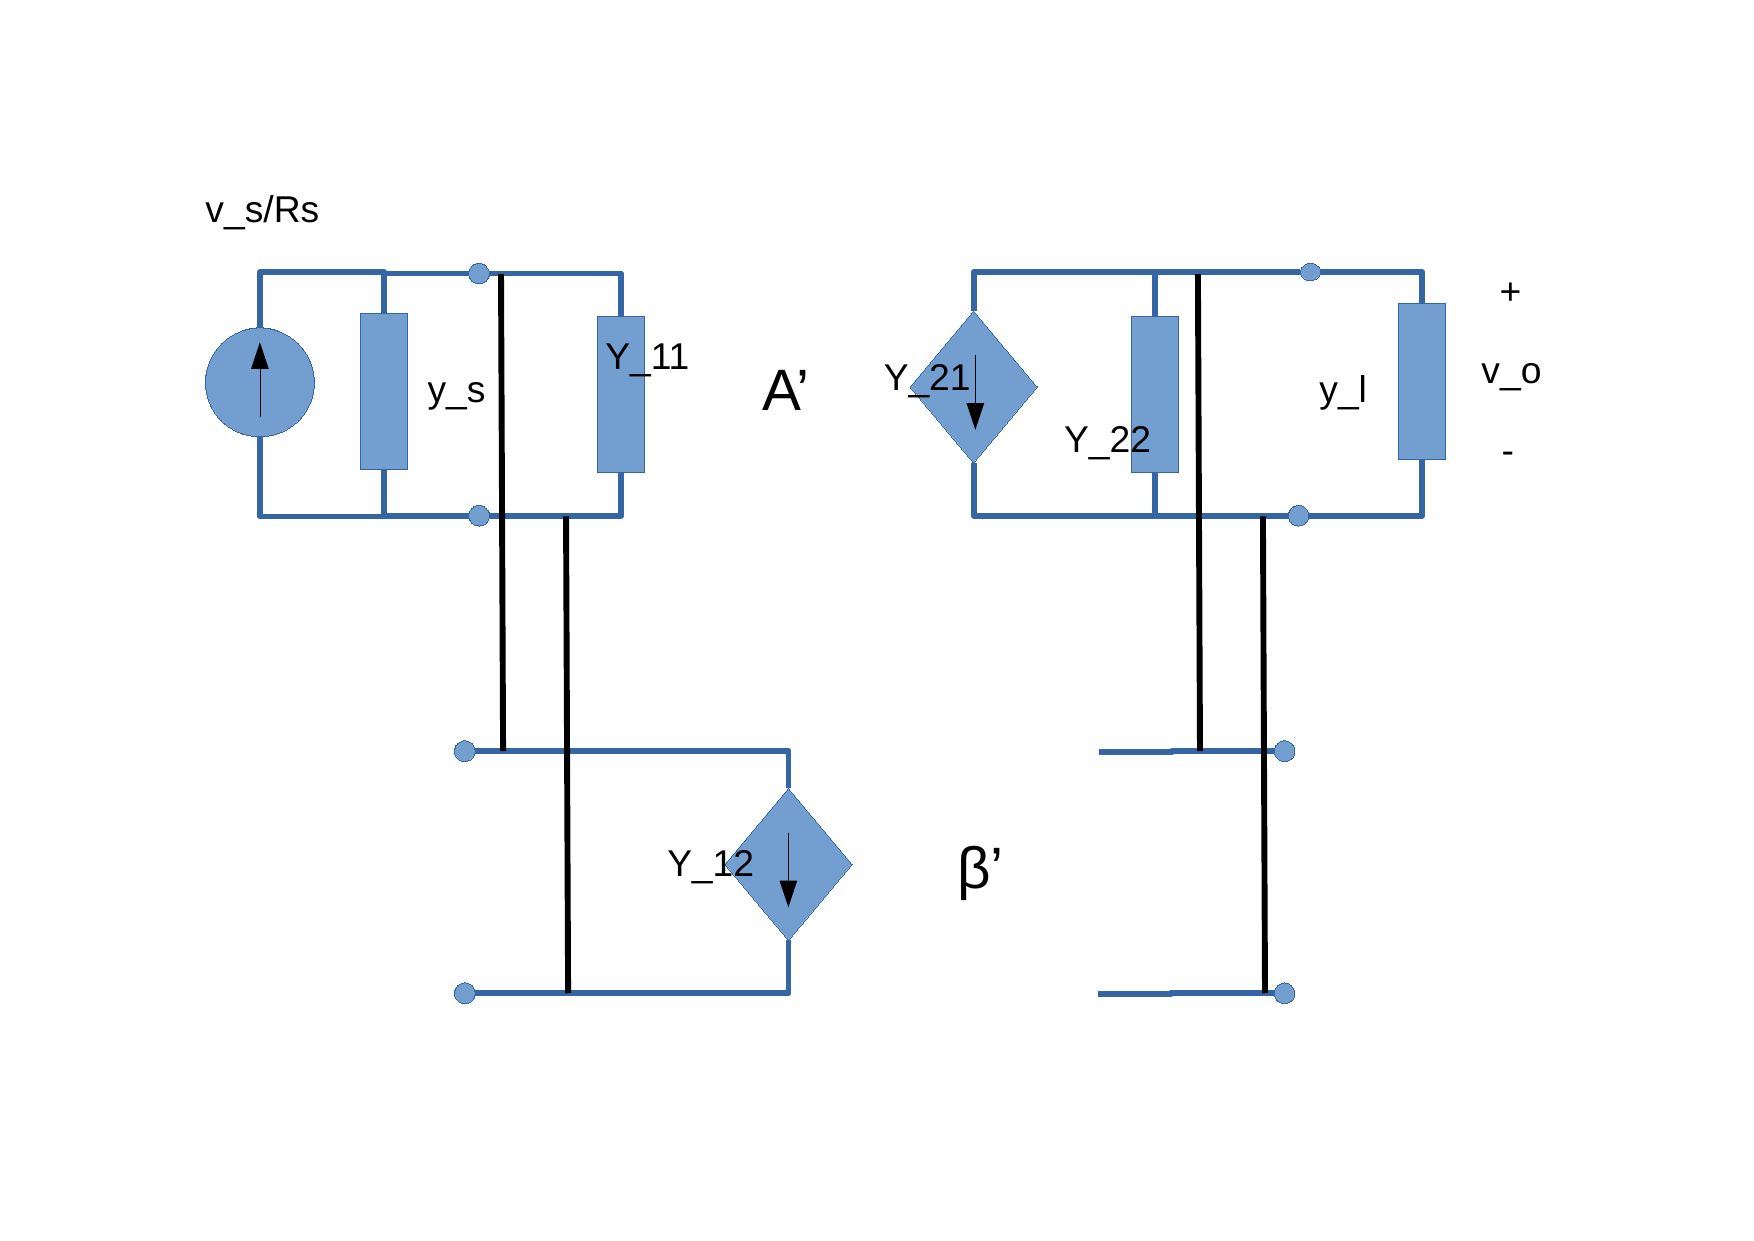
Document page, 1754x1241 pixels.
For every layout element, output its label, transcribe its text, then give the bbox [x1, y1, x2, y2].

text_box [1398, 303, 1446, 460]
text_box [961, 448, 987, 463]
text_box [454, 740, 475, 762]
text_box [1288, 505, 1309, 527]
text_box Y_22 [1049, 411, 1194, 511]
text_box [469, 505, 490, 527]
text_box v_o [1466, 342, 1557, 436]
text_box + [1484, 263, 1537, 320]
text_box Y_11 [590, 328, 756, 427]
text_box [1274, 740, 1295, 762]
text_box [1300, 263, 1321, 281]
text_box [941, 311, 1006, 349]
text_box y_l [1304, 361, 1413, 455]
text_box - [1486, 436, 1529, 516]
text_box β’ [942, 828, 1019, 909]
text_box y_s [412, 361, 521, 455]
text_box [1017, 362, 1038, 412]
text_box [454, 982, 475, 1004]
text_box [469, 263, 490, 284]
text_box v_s/Rs [263, 275, 355, 280]
text_box [597, 427, 645, 473]
text_box [749, 788, 853, 940]
text_box [1274, 982, 1295, 1004]
text_box Y_21 [868, 349, 1017, 448]
text_box [205, 327, 315, 437]
text_box [360, 313, 408, 470]
text_box Y_12 [652, 835, 788, 934]
text_box A’ [747, 350, 825, 430]
text_box v_s/Rs [190, 181, 355, 280]
text_box [1131, 316, 1179, 411]
text_box [597, 316, 645, 328]
